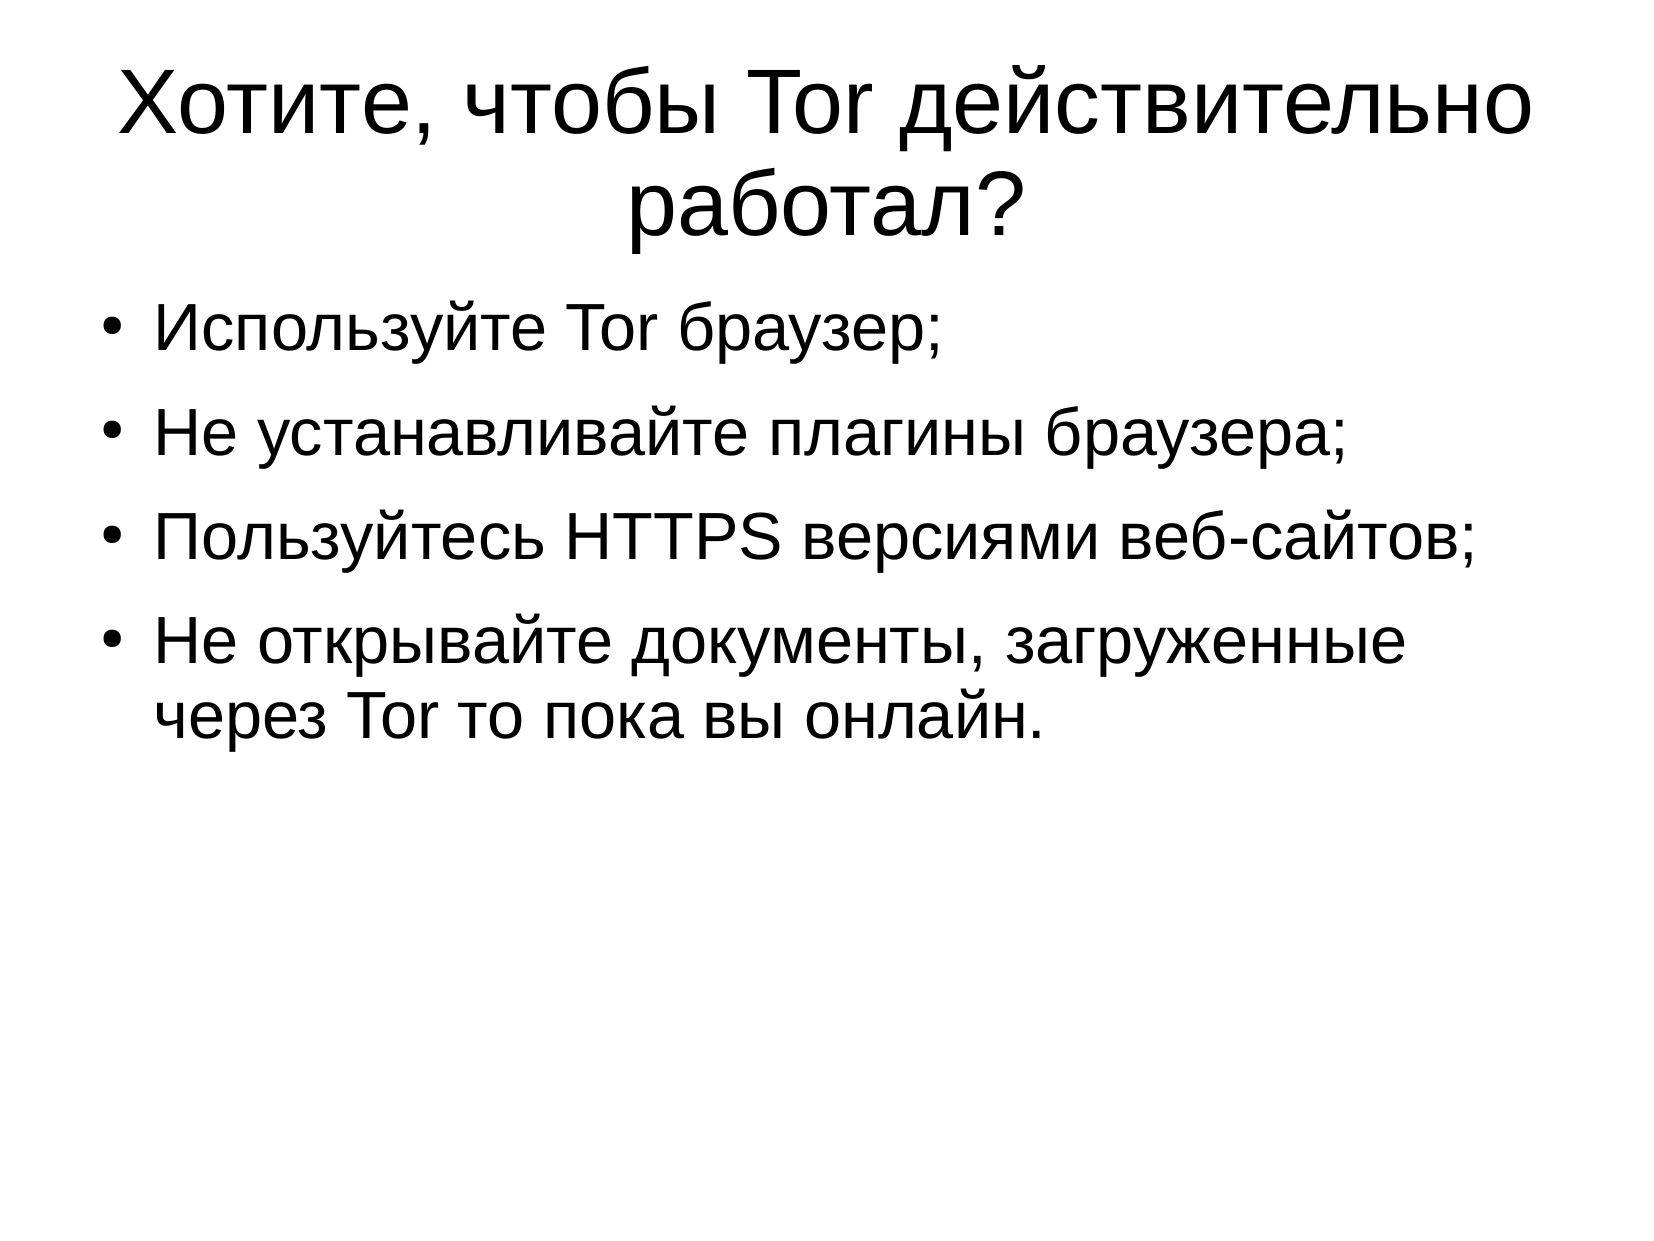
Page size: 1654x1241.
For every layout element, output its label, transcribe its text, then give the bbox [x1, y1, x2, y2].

list Используйте Tor браузер; Не устанавливайте плагины браузера; Пользуйтесь HTTPS версиями веб-сайтов; Не открывайте документы, загруженные через Tor то пока вы онлайн. [82, 290, 1571, 1010]
title Хотите, чтобы Tor действительно работал? [82, 49, 1571, 257]
